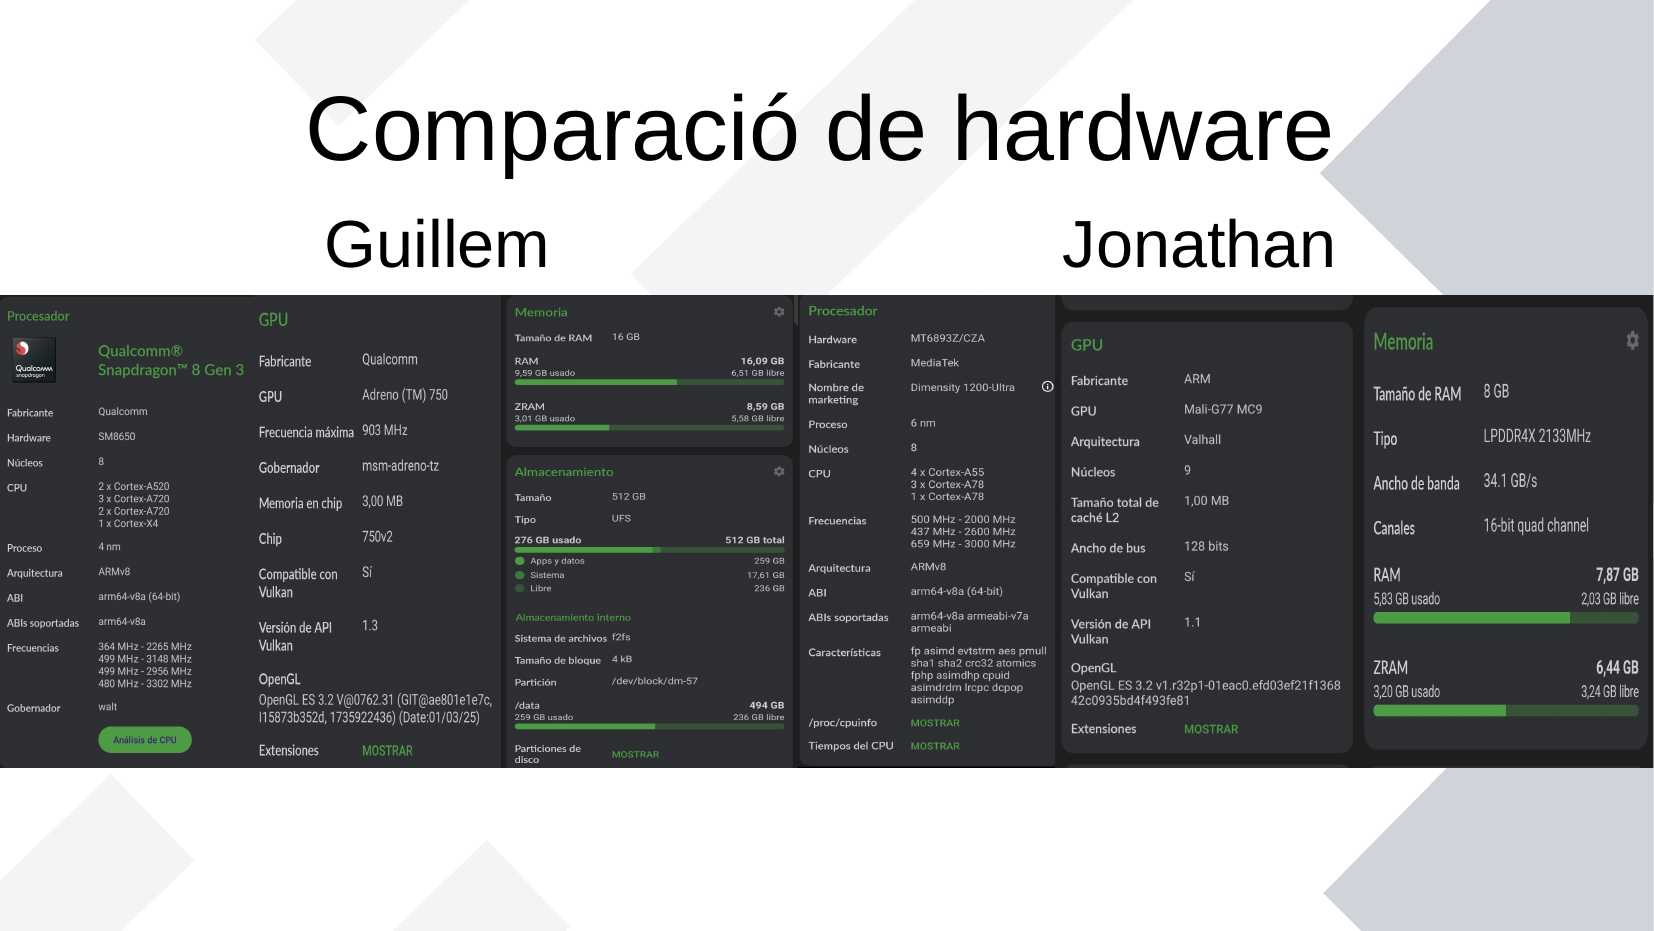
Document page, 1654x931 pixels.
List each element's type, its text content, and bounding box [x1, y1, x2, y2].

list Jonathan [992, 206, 1359, 295]
picture [0, 295, 1654, 768]
list Guillem [253, 206, 621, 295]
title Comparació de hardware [76, 51, 1565, 207]
